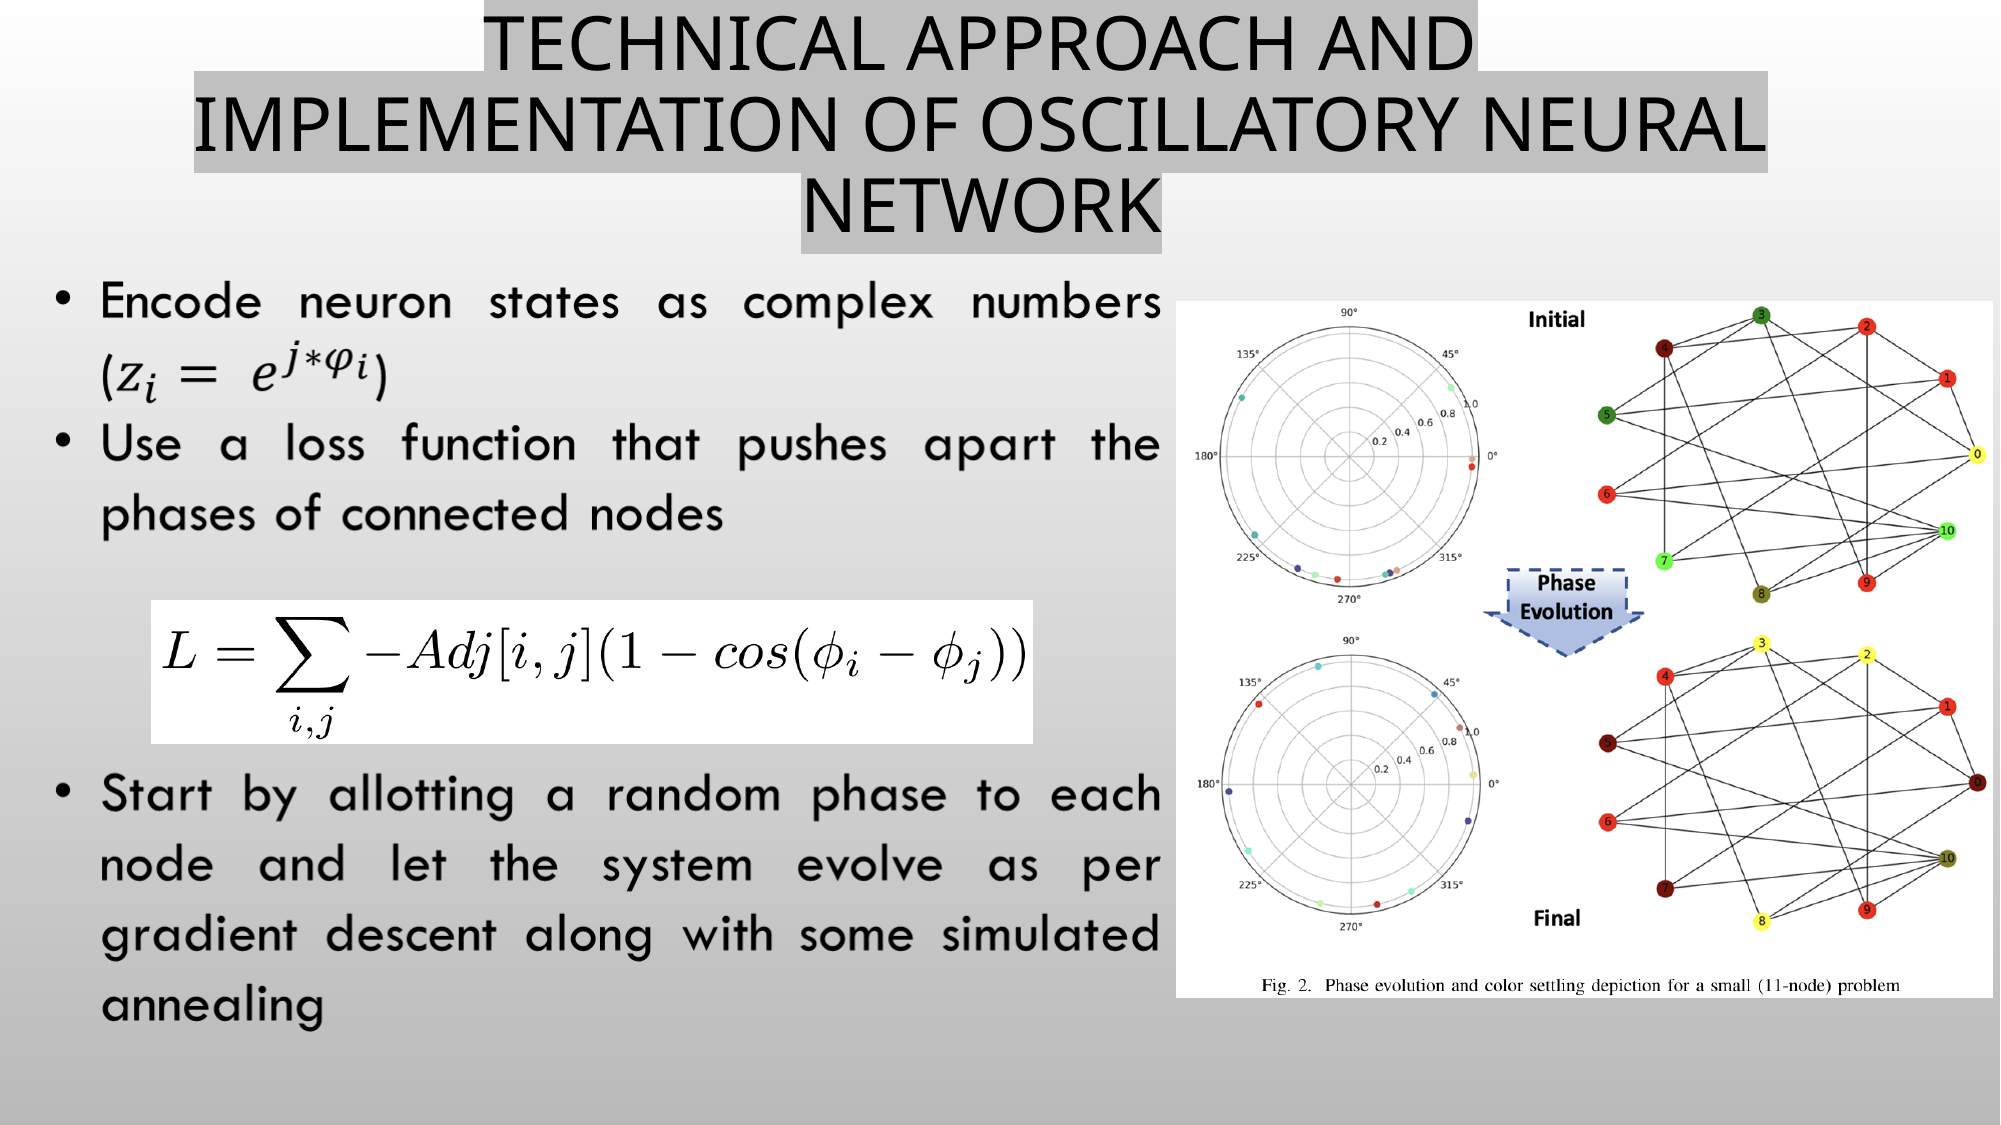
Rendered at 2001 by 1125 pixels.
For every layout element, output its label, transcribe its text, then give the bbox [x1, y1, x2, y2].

title Technical approach and implementation of oscillatory neural network [177, 50, 1785, 256]
text_box [38, 255, 1177, 1051]
picture [151, 600, 1033, 744]
picture [1176, 301, 1993, 998]
